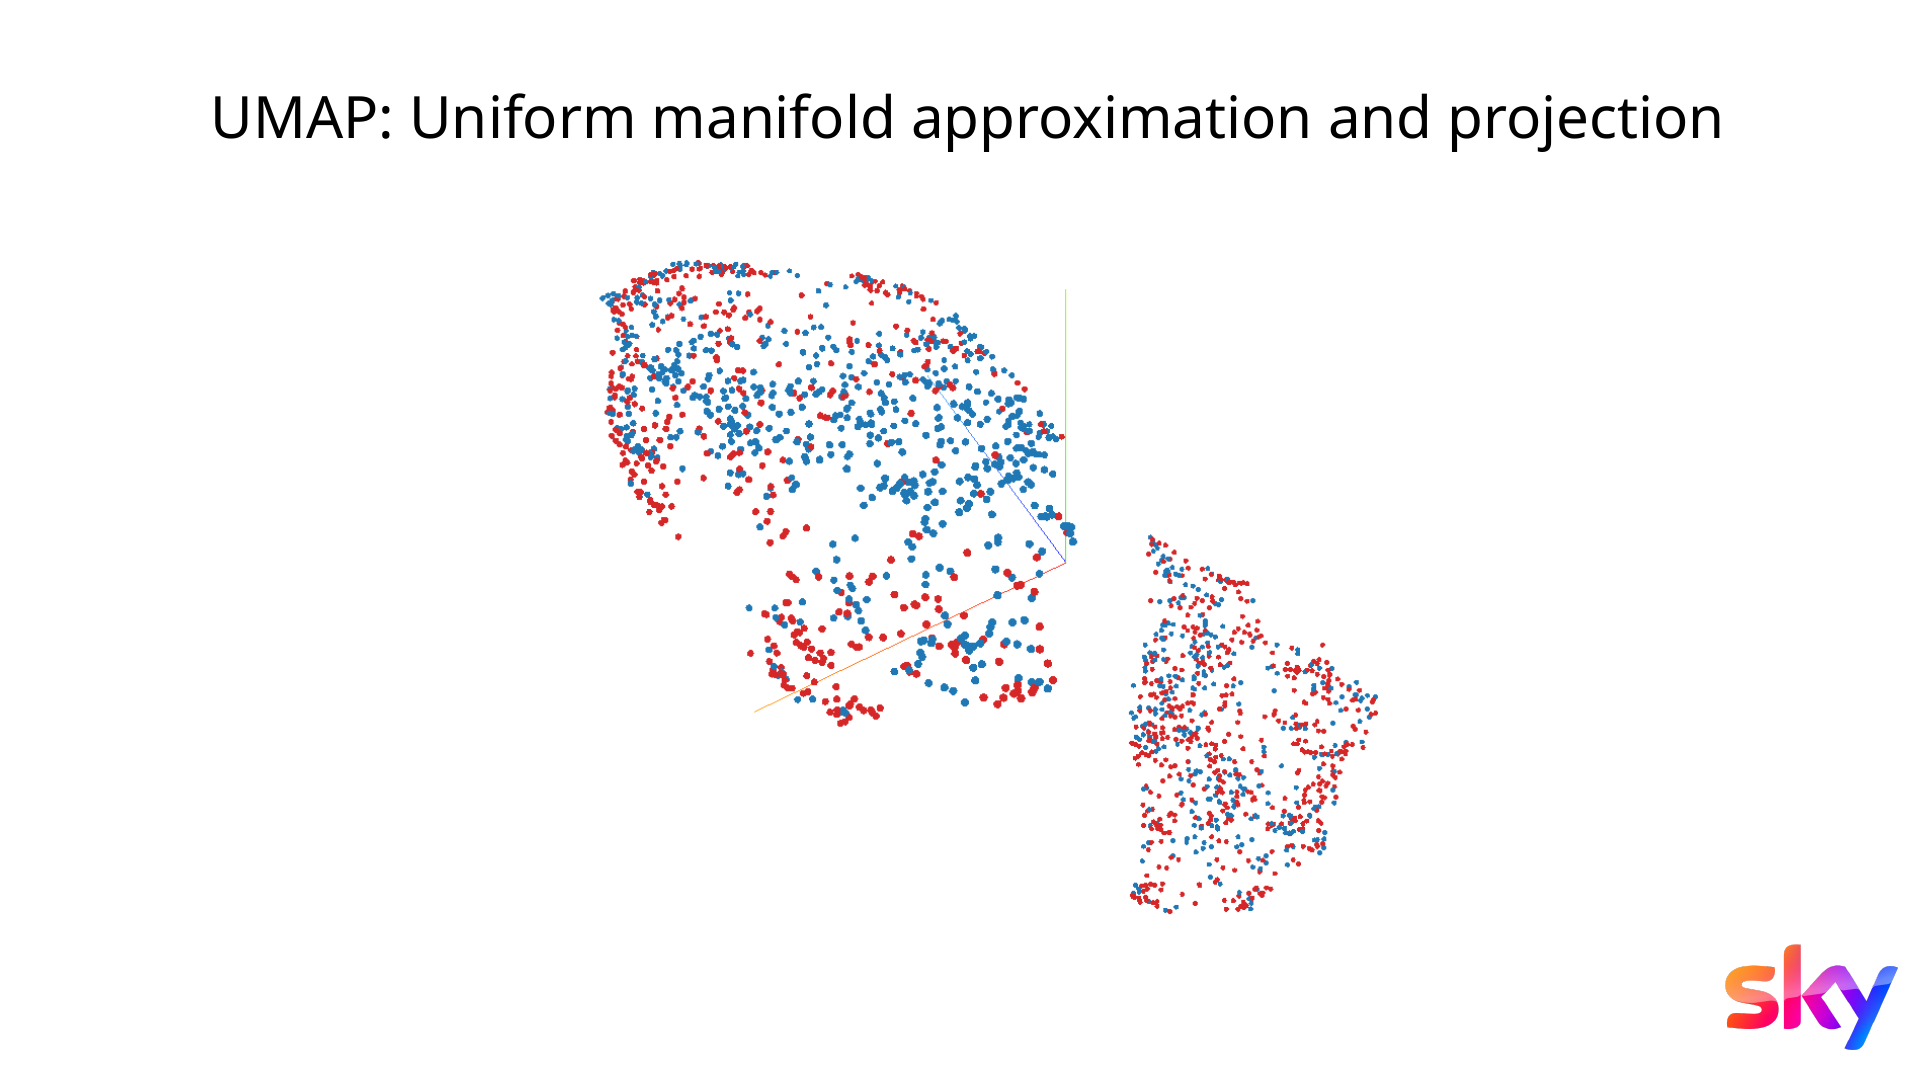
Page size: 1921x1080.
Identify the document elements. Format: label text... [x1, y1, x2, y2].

picture [1725, 944, 1898, 1051]
title UMAP: Uniform manifold approximation and projection [113, 38, 1838, 151]
picture [562, 187, 1463, 987]
